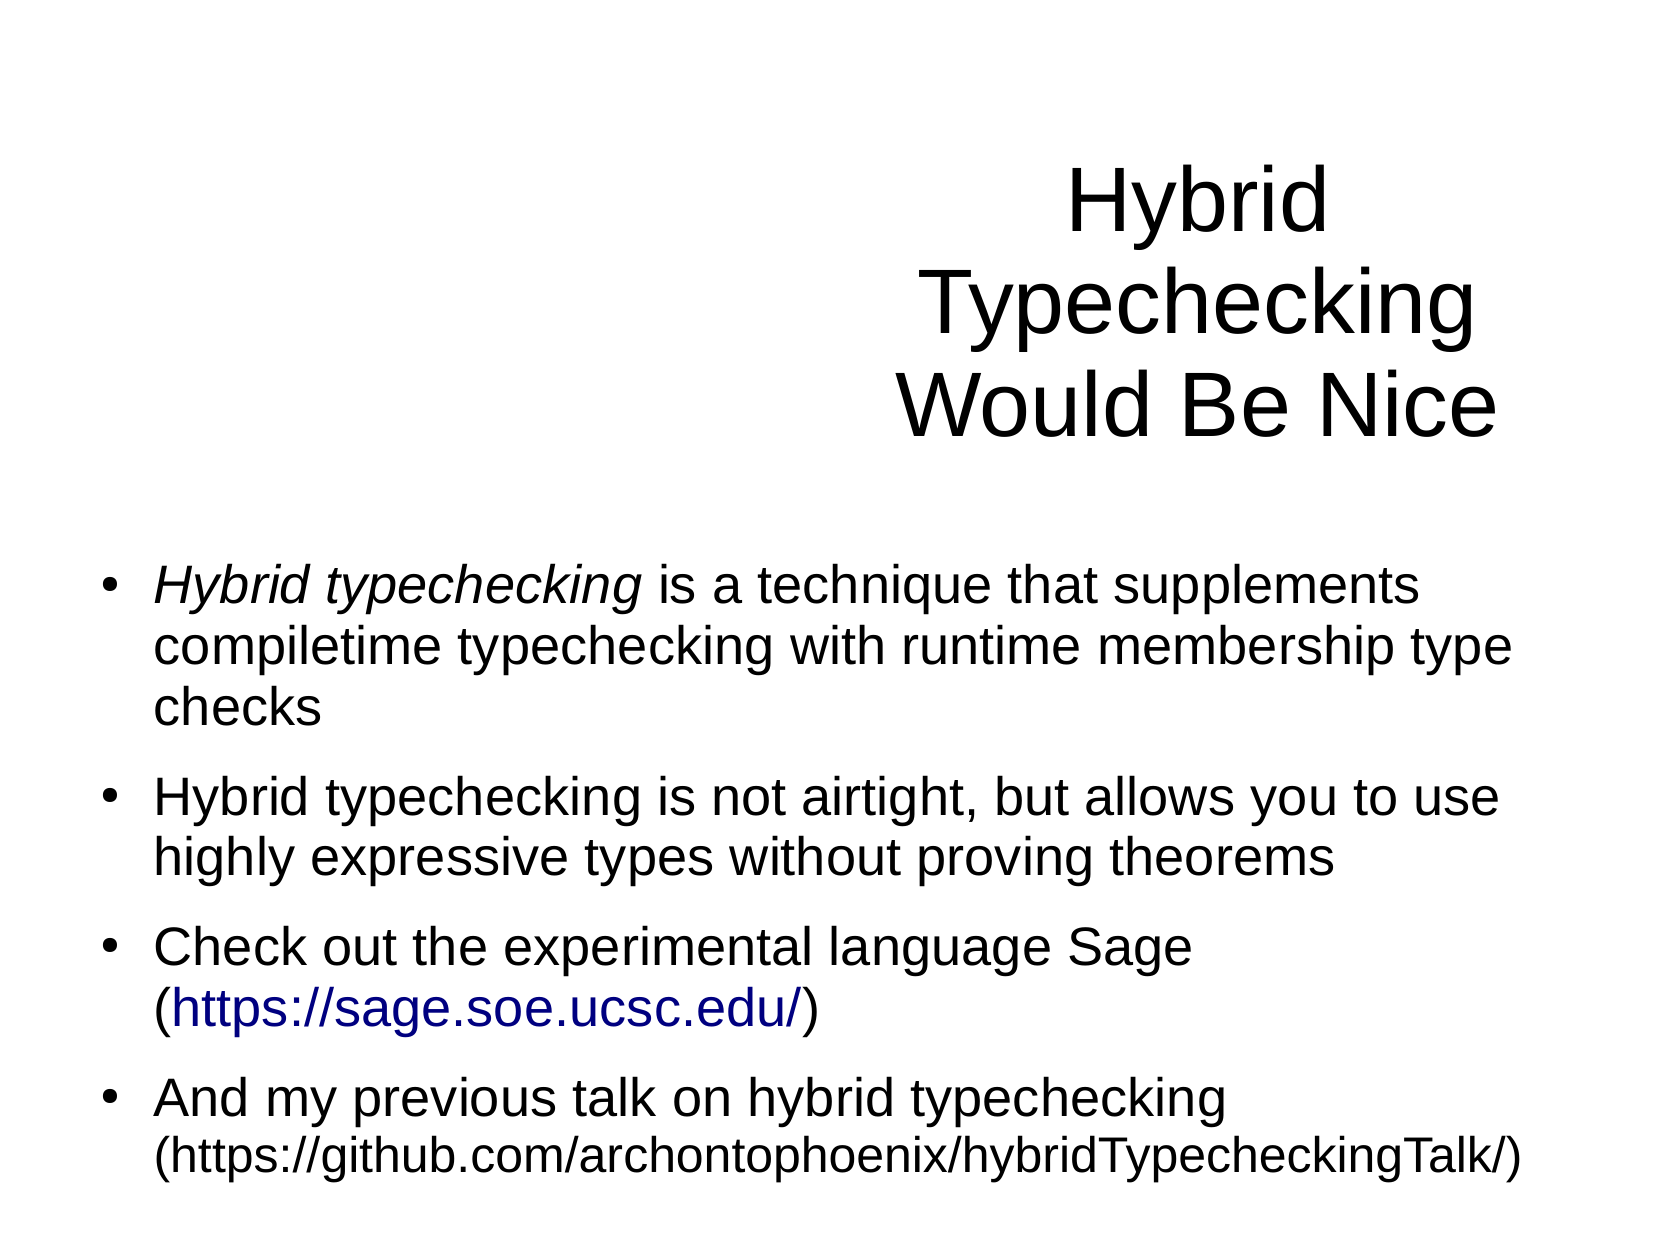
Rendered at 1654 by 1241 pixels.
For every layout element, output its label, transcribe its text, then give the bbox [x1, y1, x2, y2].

list Hybrid typechecking is a technique that supplements compiletime typechecking with runtime membership type checks Hybrid typechecking is not airtight, but allows you to use highly expressive types without proving theorems Check out the experimental language Sage (https://sage.soe.ucsc.edu/) And my previous talk on hybrid typechecking (https://github.com/archontophoenix/hybridTypecheckingTalk/) [82, 555, 1571, 1184]
title Hybrid Typechecking Would Be Nice [825, 49, 1571, 555]
